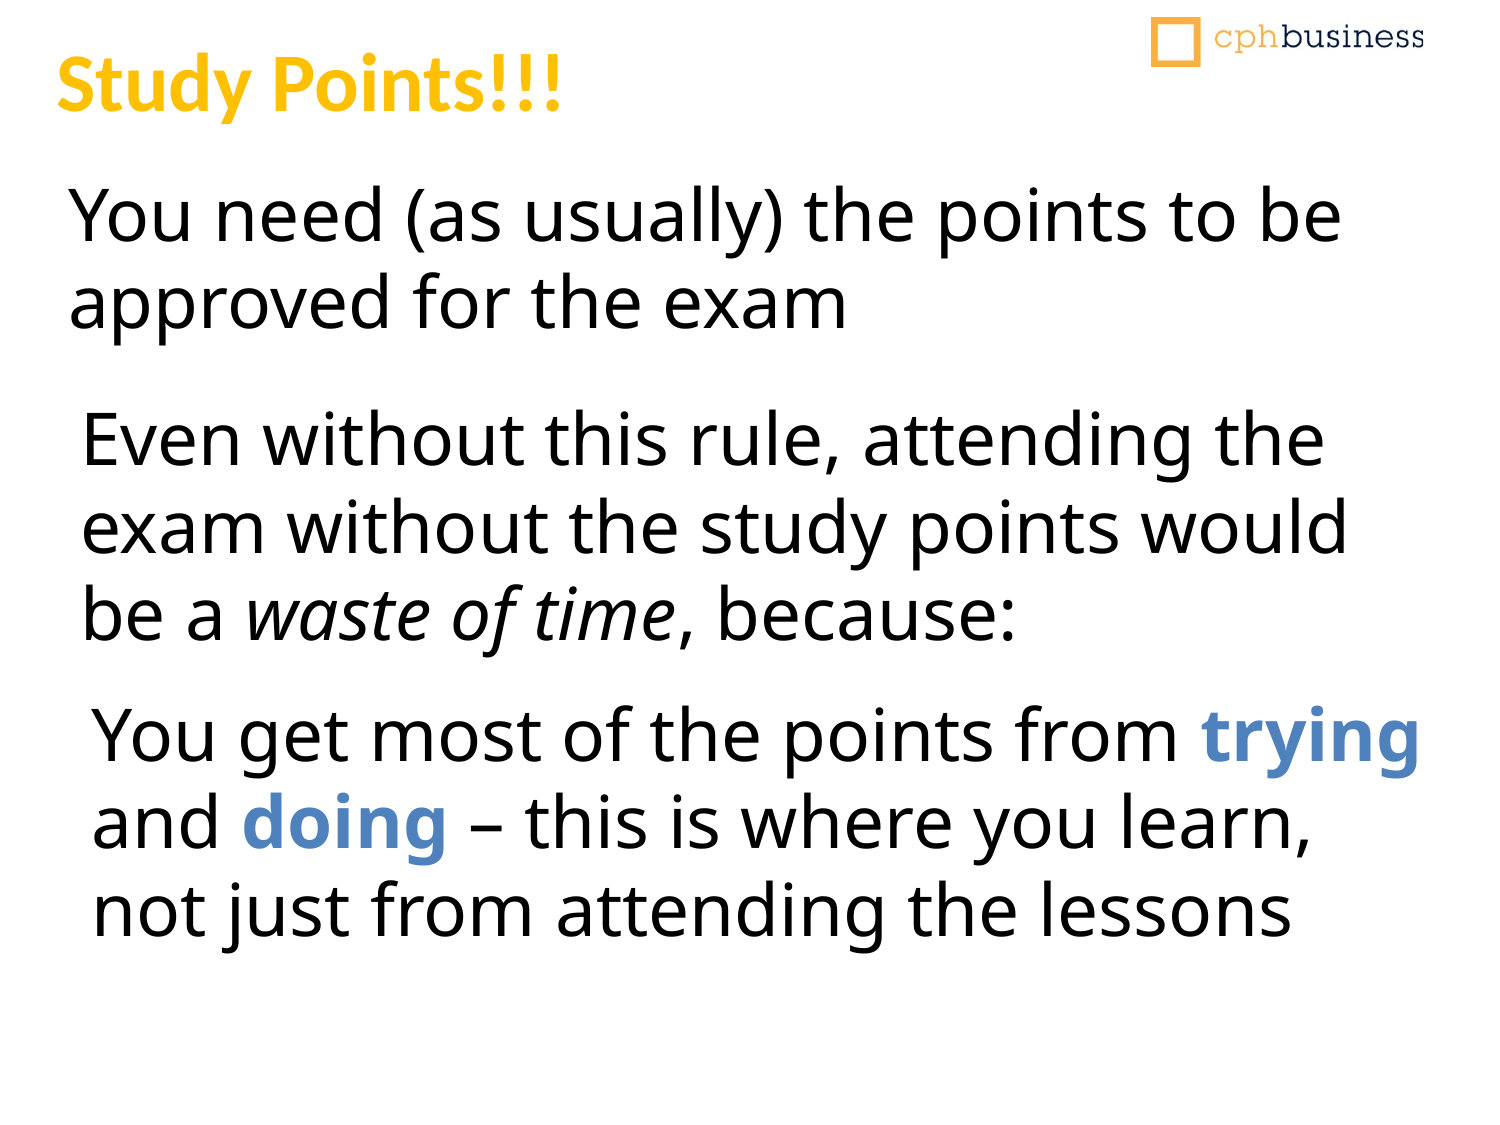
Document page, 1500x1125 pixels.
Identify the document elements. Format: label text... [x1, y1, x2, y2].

title Study Points!!! [41, 19, 651, 138]
text_box You need (as usually) the points to be approved for the exam [53, 160, 1439, 353]
text_box You get most of the points from trying and doing – this is where you learn, not just from attending the lessons [76, 680, 1463, 961]
text_box Even without this rule, attending the exam without the study points would be a waste of time, because: [64, 385, 1451, 666]
picture [1151, 17, 1424, 67]
